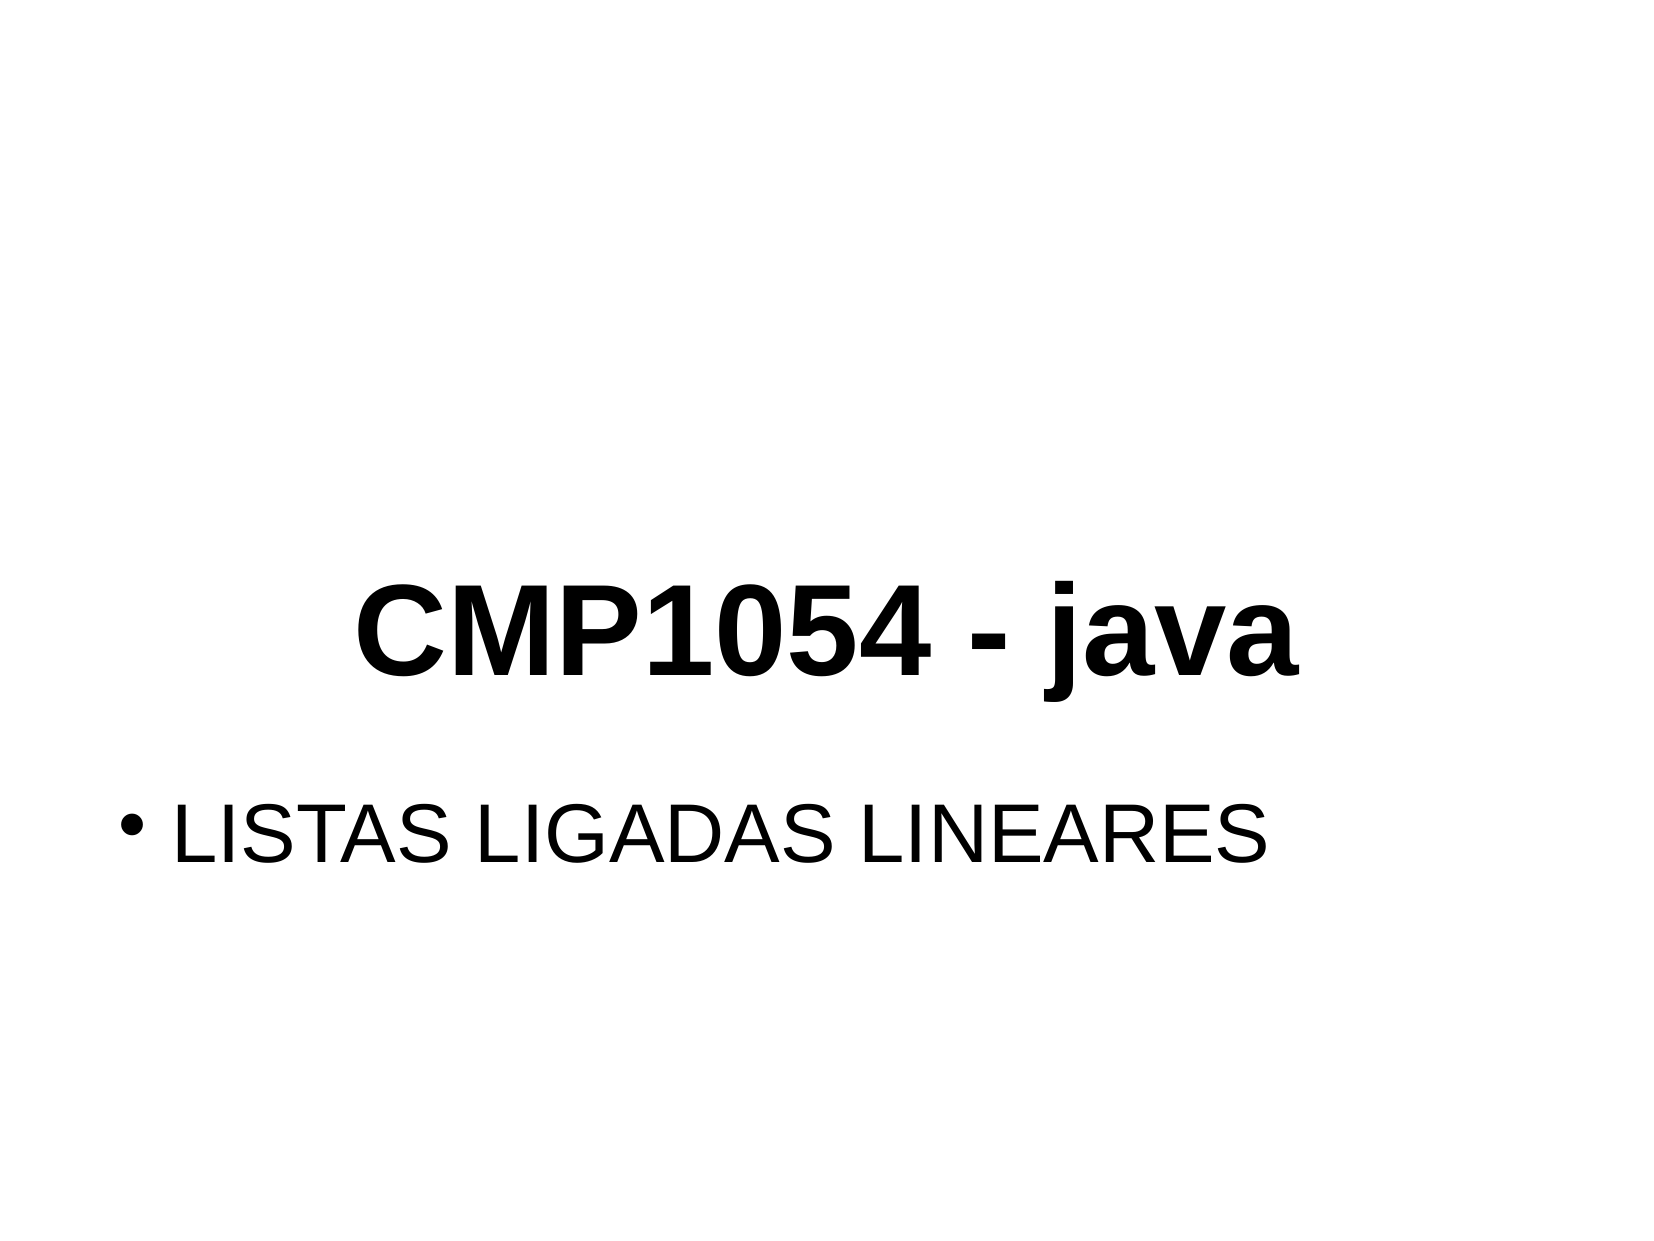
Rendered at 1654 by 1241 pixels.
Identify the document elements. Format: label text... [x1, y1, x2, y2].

text_box LISTAS LIGADAS LINEARES [83, 779, 1538, 1205]
text_box CMP1054 - java [83, 520, 1571, 727]
